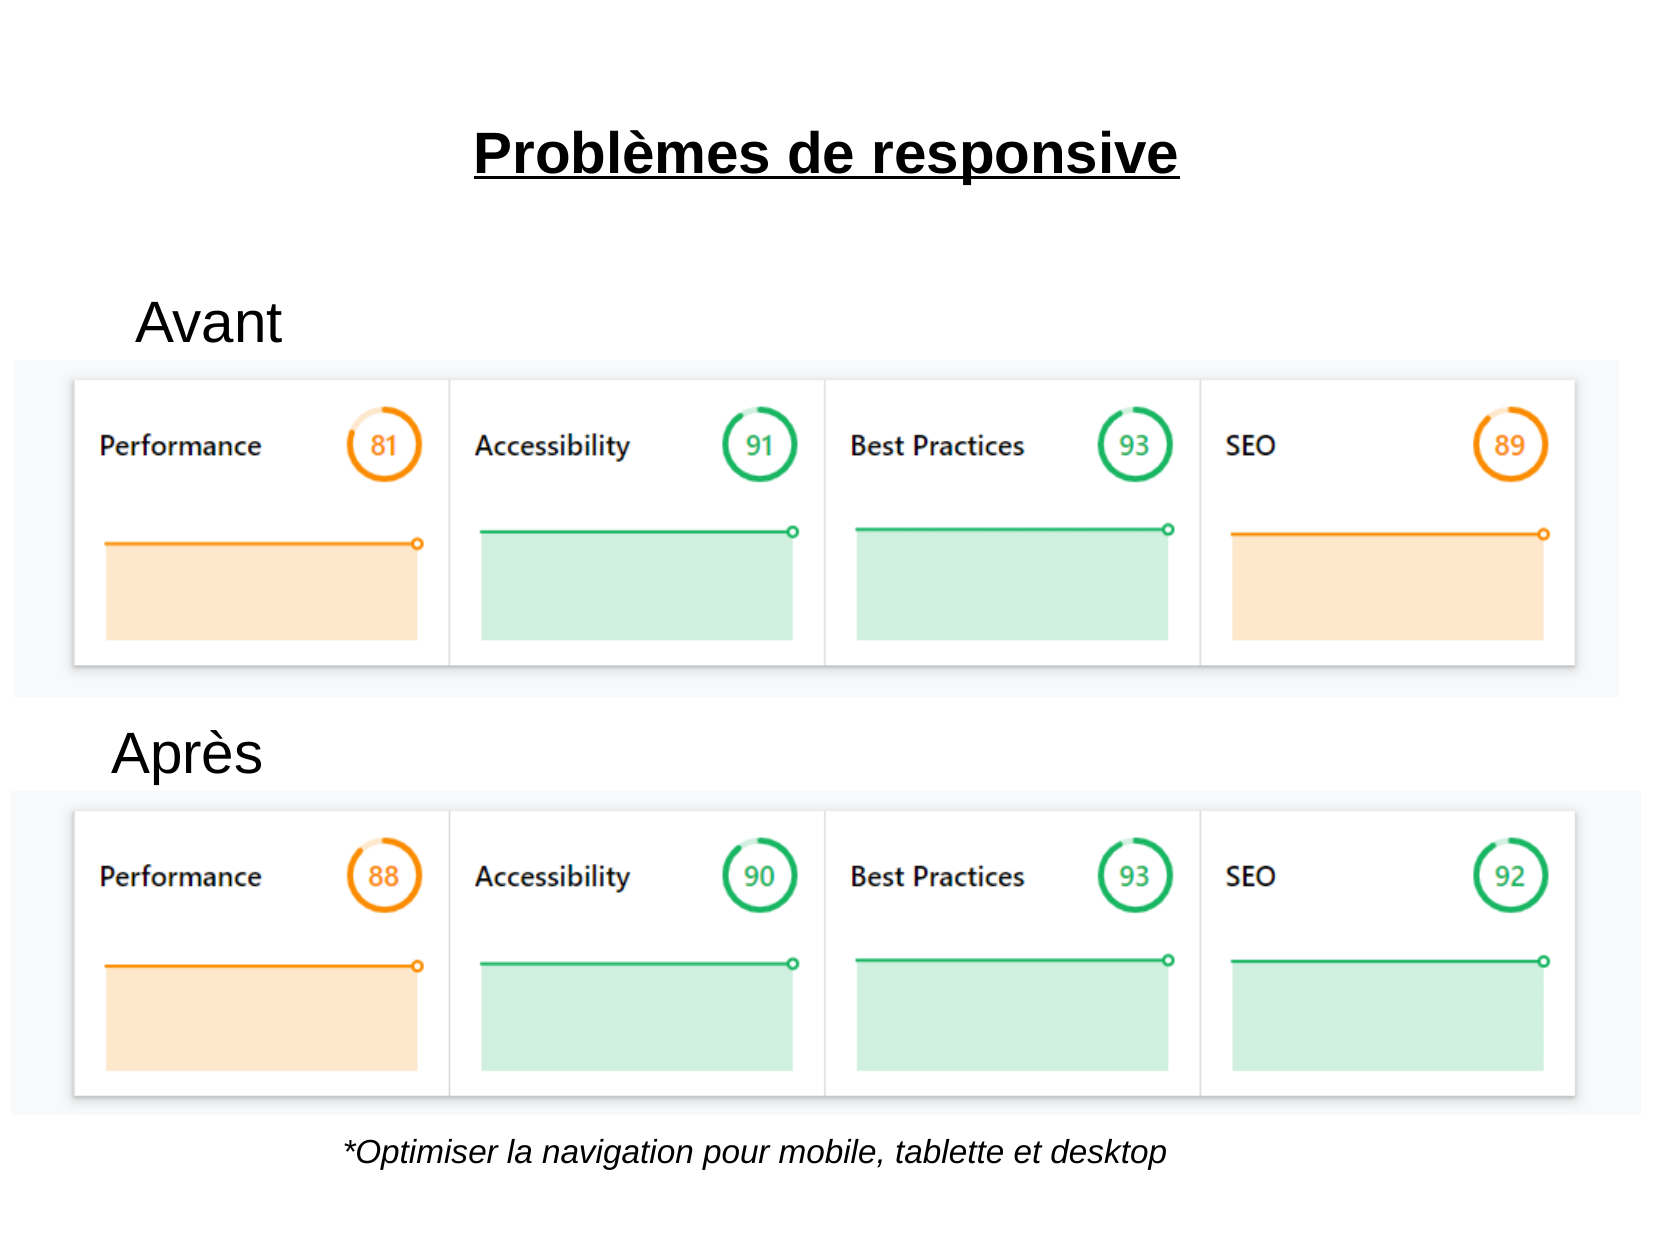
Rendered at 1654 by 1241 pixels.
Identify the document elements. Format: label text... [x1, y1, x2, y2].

list *Optimiser la navigation pour mobile, tablette et desktop [271, 1133, 1654, 1241]
title Problèmes de responsive [82, 49, 1571, 257]
picture [14, 360, 1619, 697]
list Avant [64, 290, 544, 360]
picture [11, 791, 1641, 1115]
list Après [40, 720, 520, 791]
